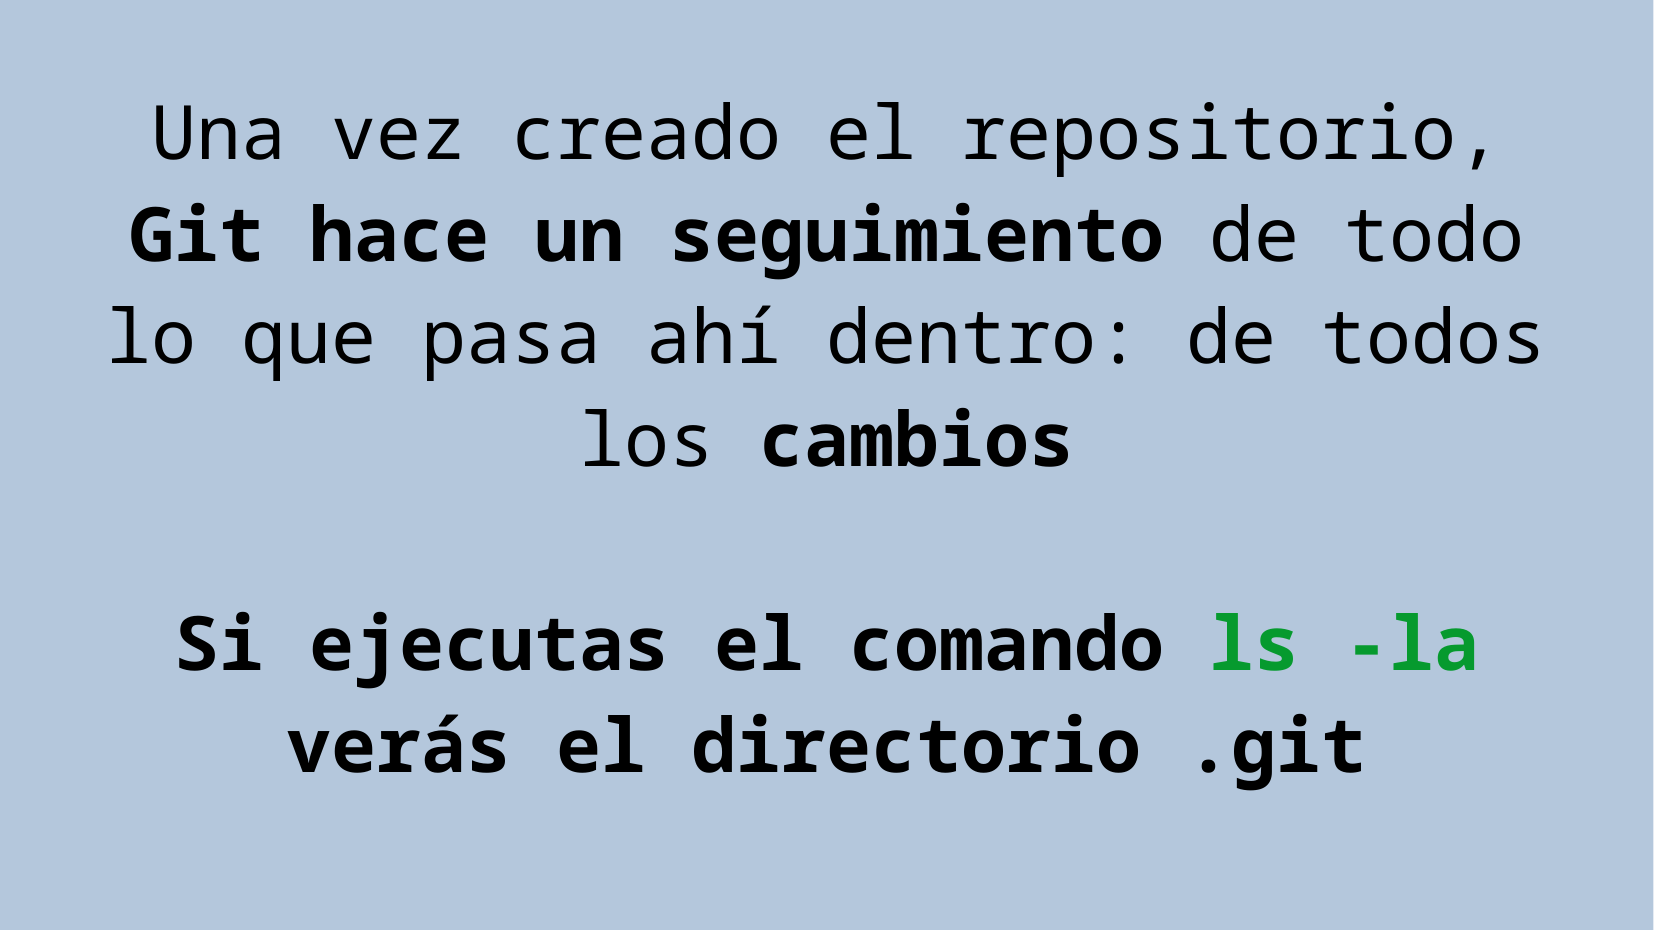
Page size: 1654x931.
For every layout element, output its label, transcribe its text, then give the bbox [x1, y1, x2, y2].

subtitle Una vez creado el repositorio, Git hace un seguimiento de todo lo que pasa ahí dentro: de todos los cambios Si ejecutas el comando ls -la verás el directorio .git [82, 76, 1571, 797]
